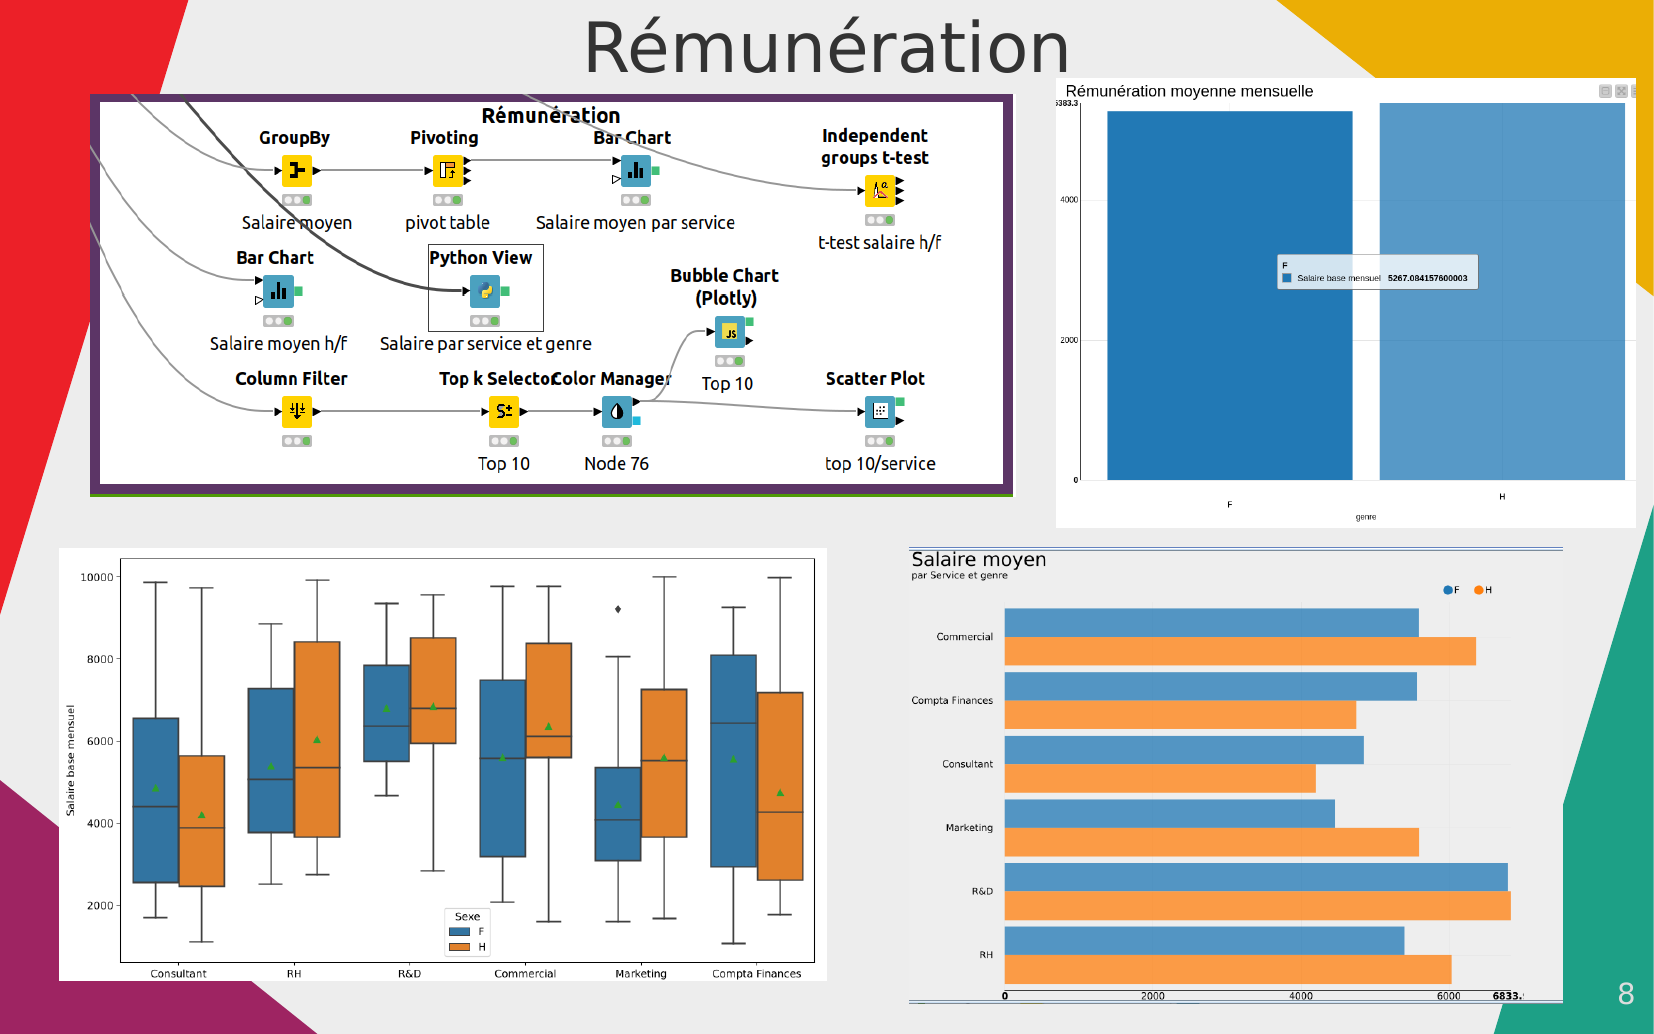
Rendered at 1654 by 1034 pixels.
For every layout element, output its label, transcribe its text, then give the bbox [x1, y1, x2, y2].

title Rémunération [115, 0, 1540, 131]
picture [59, 548, 827, 981]
picture [90, 94, 1016, 497]
picture [1056, 78, 1636, 528]
picture [909, 547, 1563, 1004]
